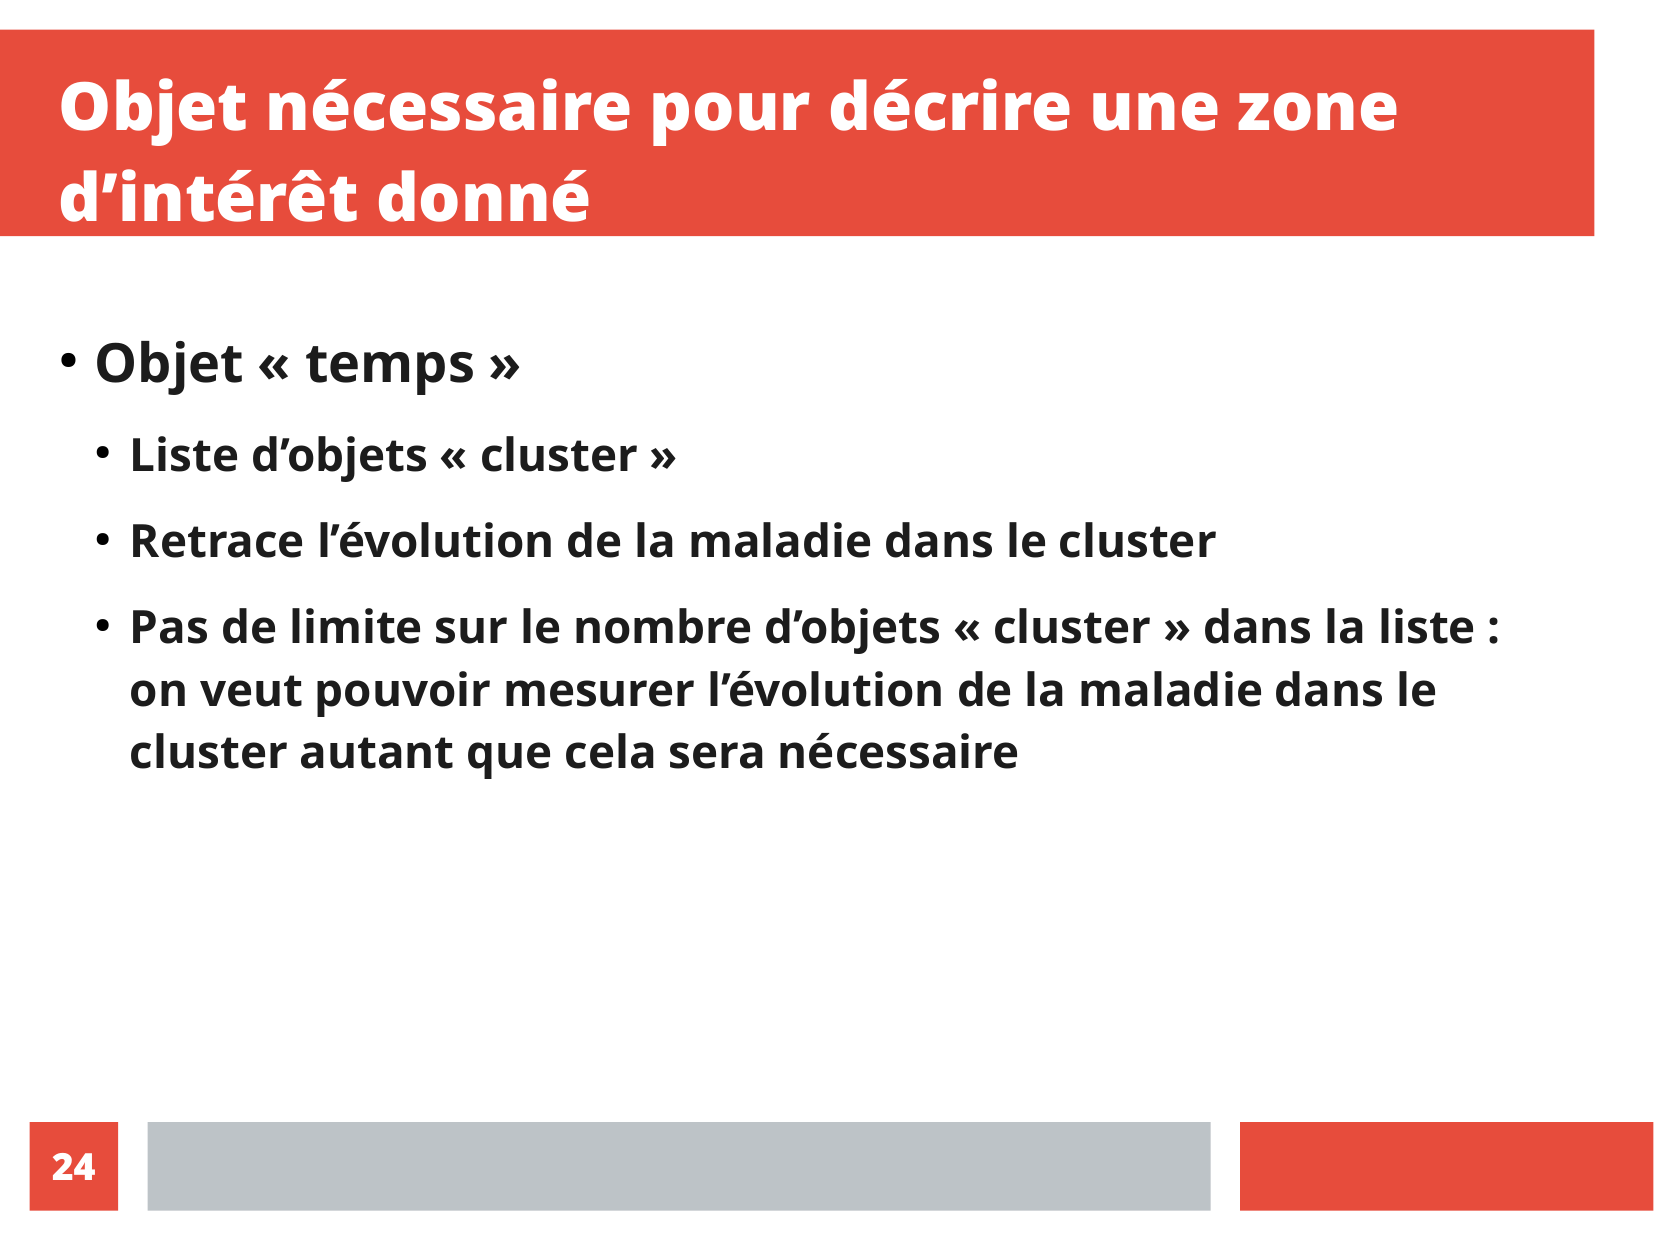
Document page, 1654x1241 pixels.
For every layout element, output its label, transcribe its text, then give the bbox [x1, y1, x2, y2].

list Objet « temps » Liste d’objets « cluster » Retrace l’évolution de la maladie dans le cluster Pas de limite sur le nombre d’objets « cluster » dans la liste : on veut pouvoir mesurer l’évolution de la maladie dans le cluster autant que cela sera nécessaire [59, 324, 1565, 1093]
title Objet nécessaire pour décrire une zone d’intérêt donné [59, 59, 1595, 207]
